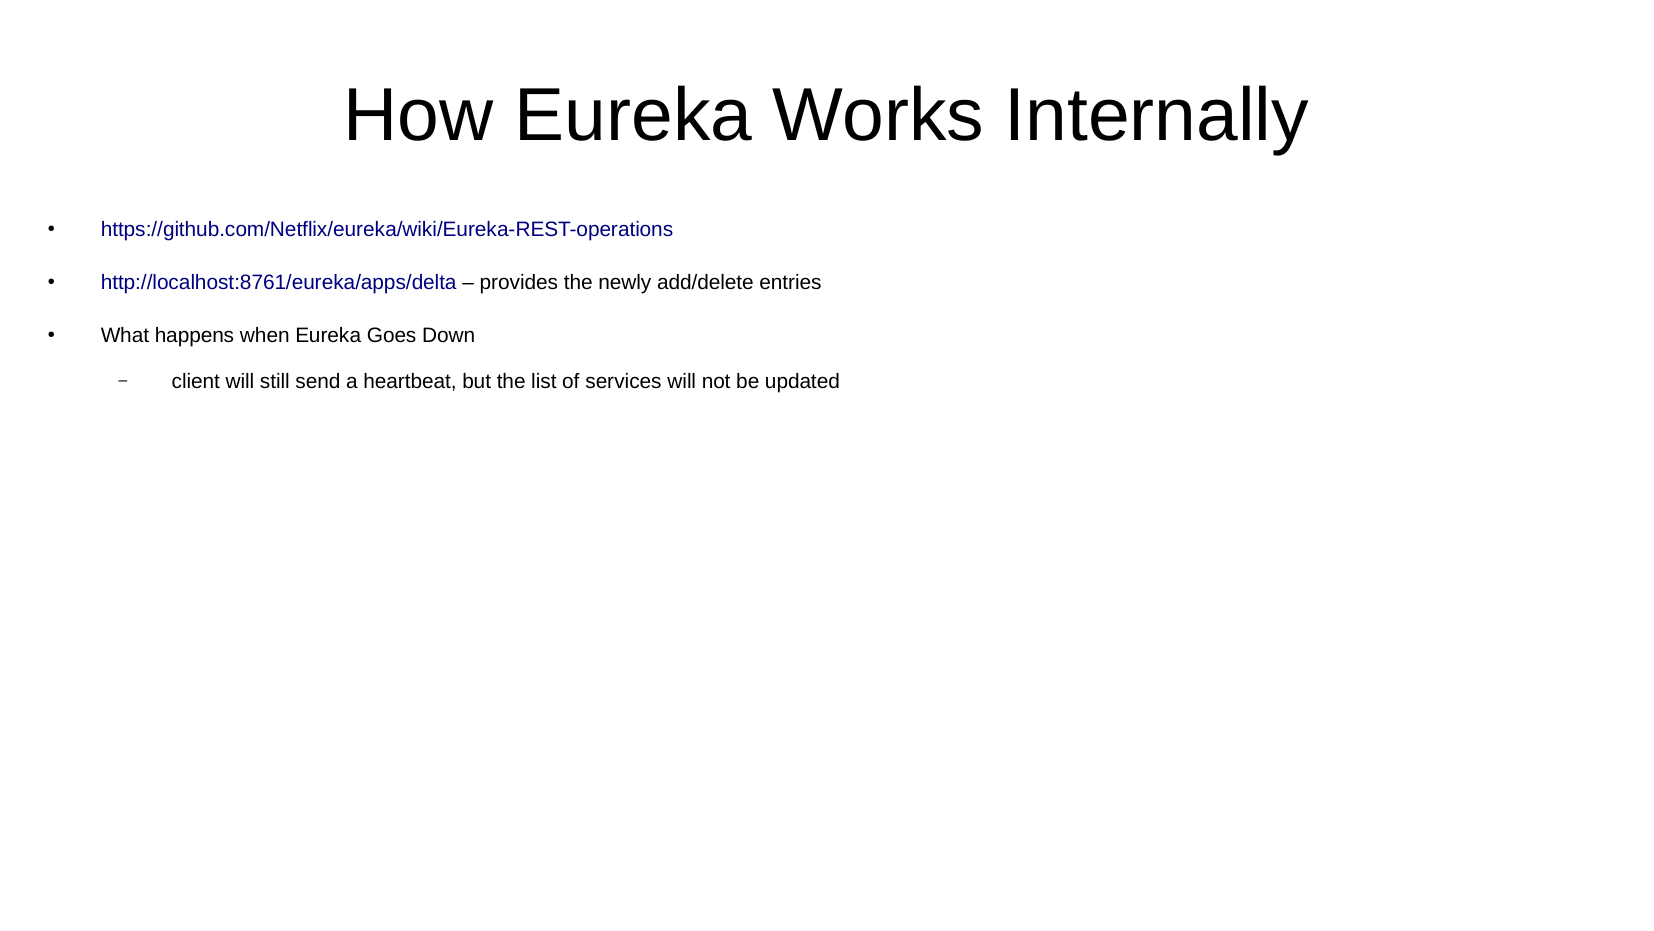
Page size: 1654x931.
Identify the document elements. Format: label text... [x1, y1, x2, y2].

title How Eureka Works Internally [82, 37, 1571, 193]
list https://github.com/Netflix/eureka/wiki/Eureka-REST-operations http://localhost:8761/eureka/apps/delta – provides the newly add/delete entries What happens when Eureka Goes Down client will still send a heartbeat, but the list of services will not be updated [30, 217, 1571, 901]
